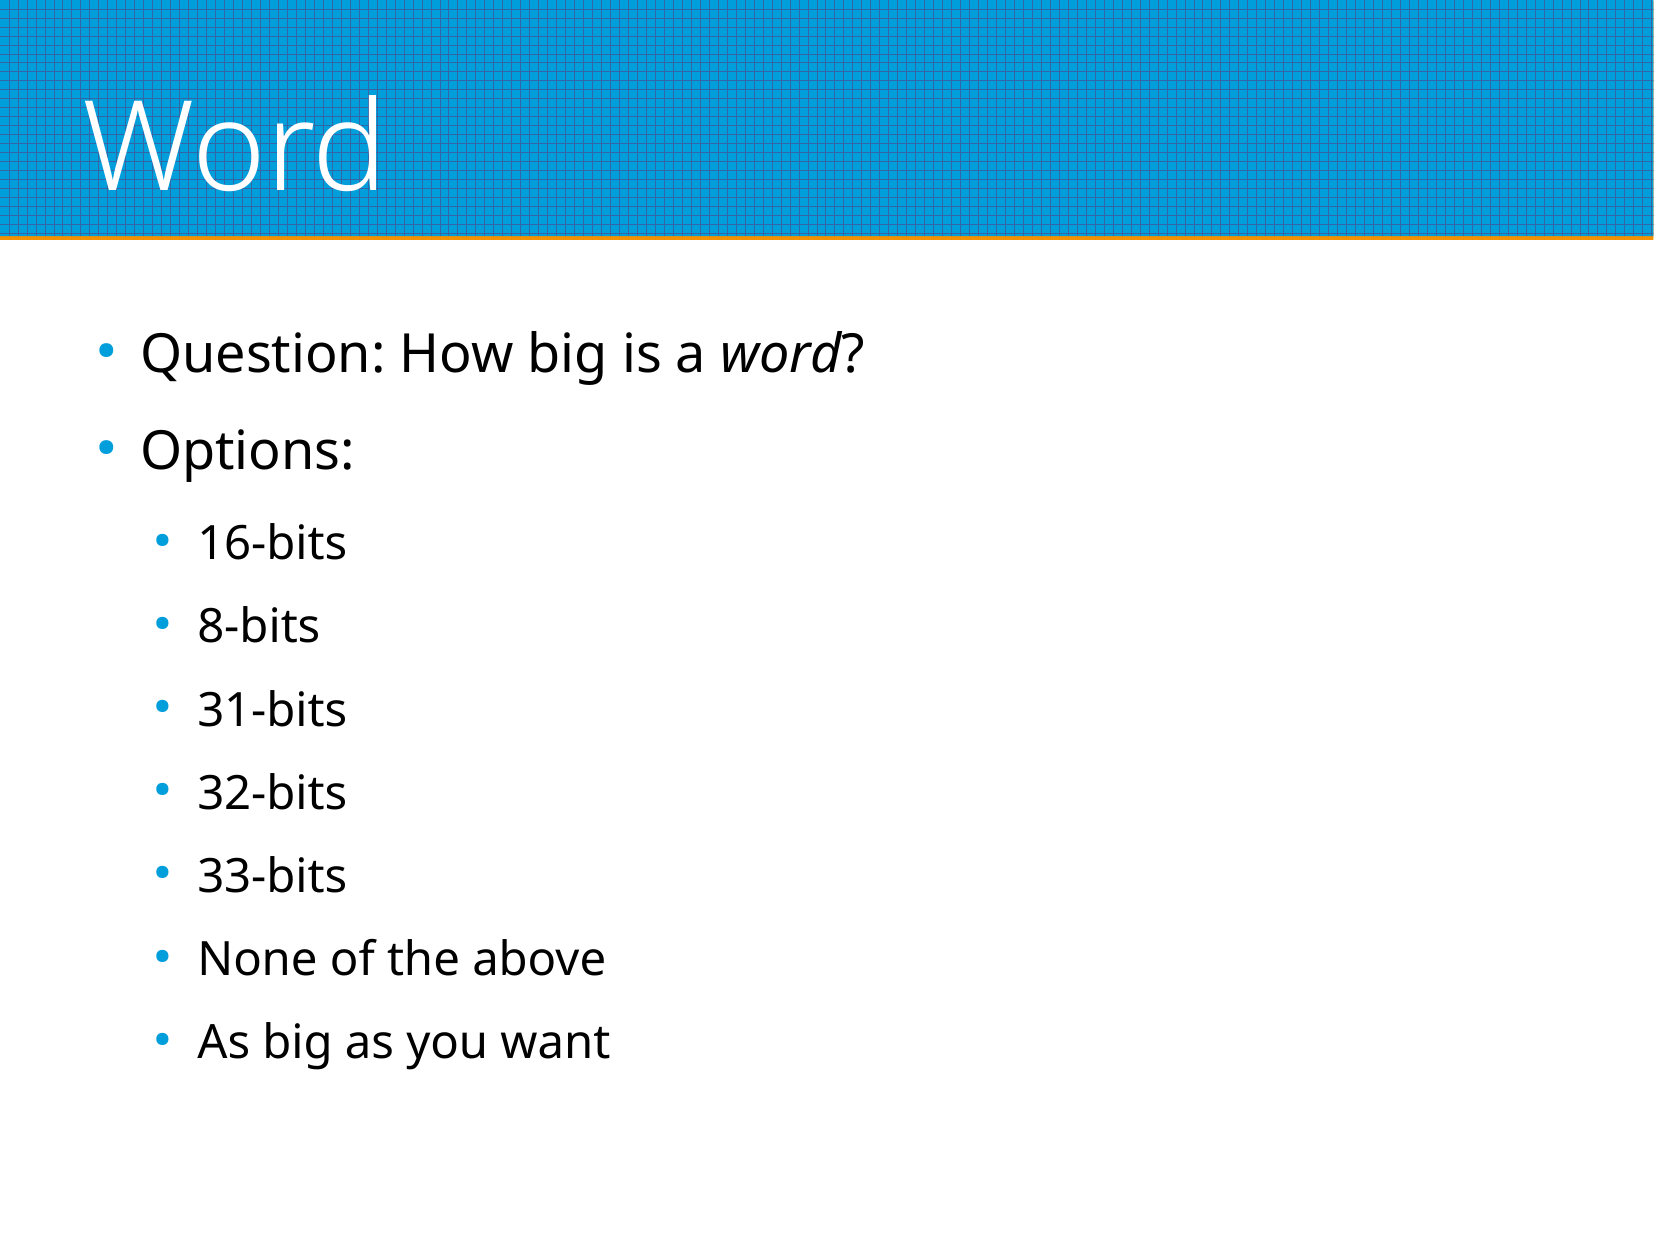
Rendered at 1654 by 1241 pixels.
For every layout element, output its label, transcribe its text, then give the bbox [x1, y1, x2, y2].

title Word [82, 19, 1571, 227]
list Question: How big is a word? Options: 16-bits 8-bits 31-bits 32-bits 33-bits None of the above As big as you want [82, 314, 1563, 1081]
